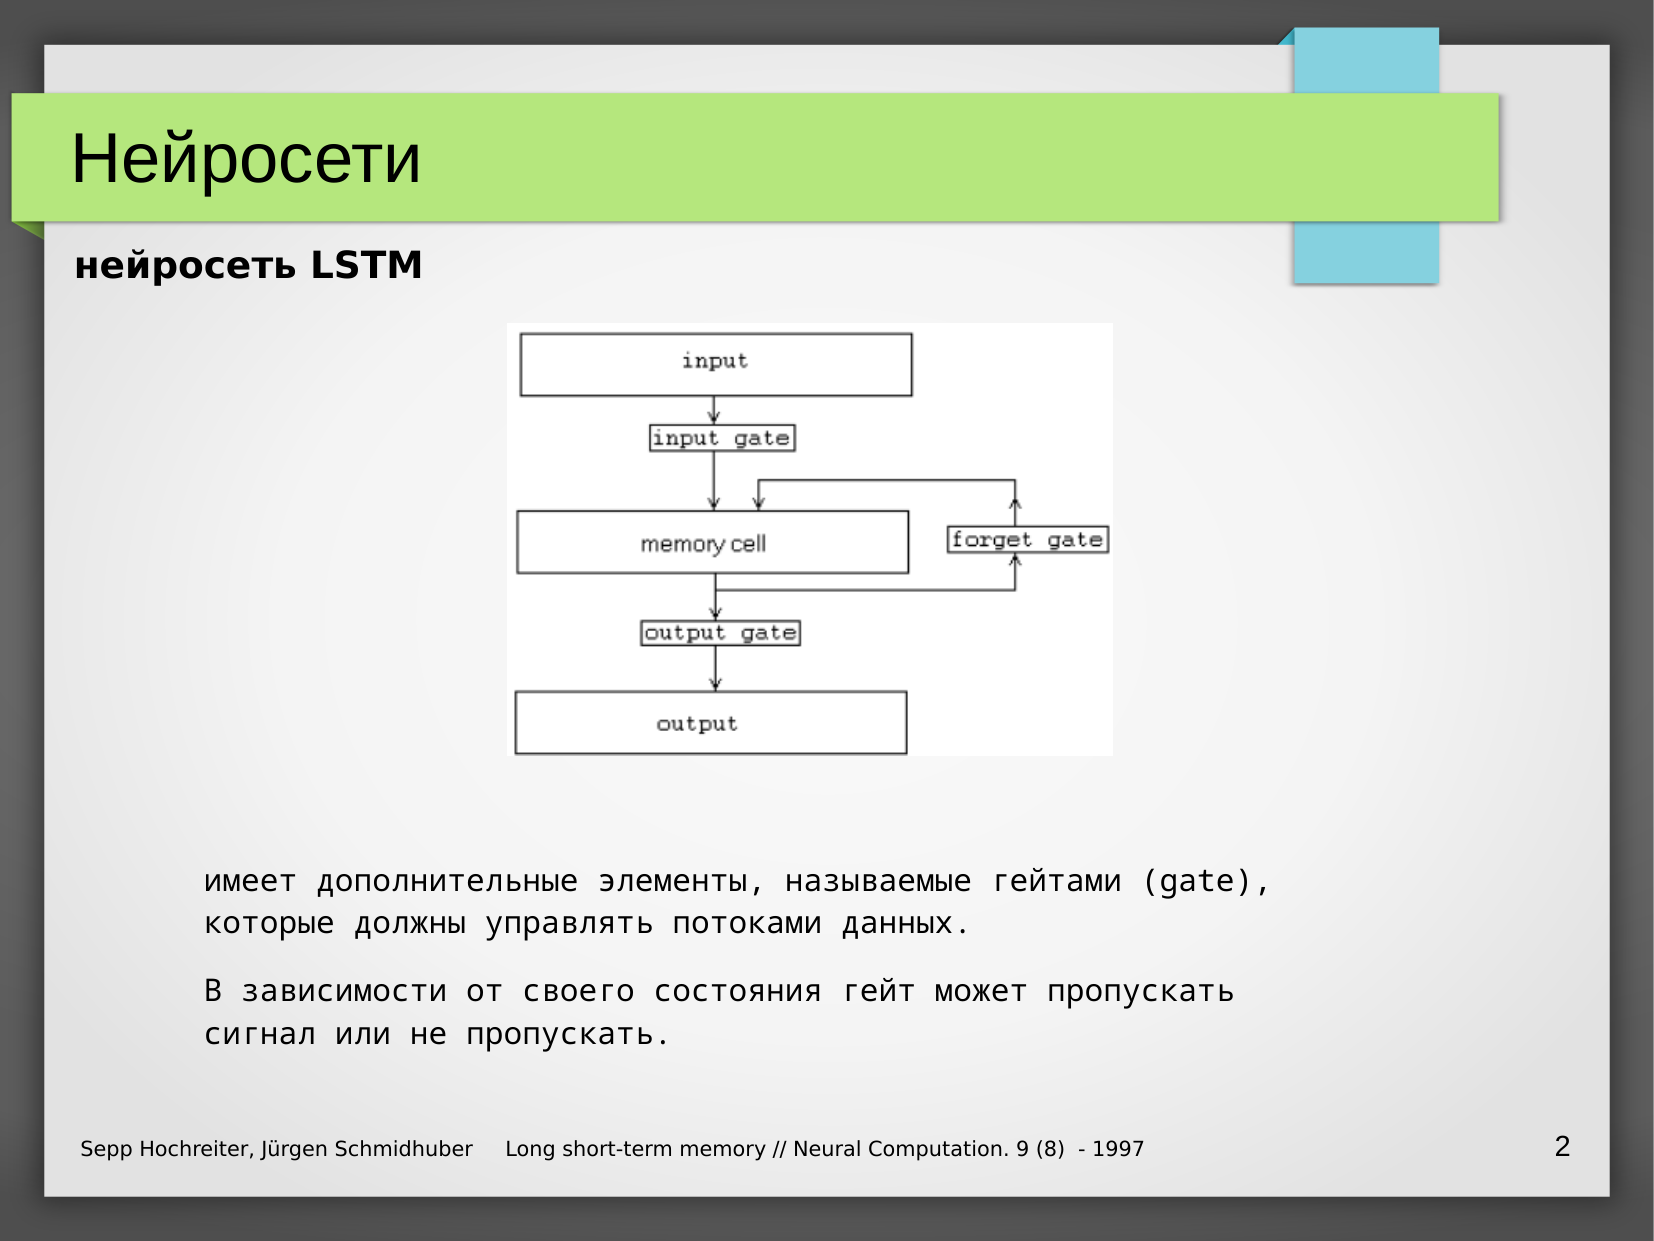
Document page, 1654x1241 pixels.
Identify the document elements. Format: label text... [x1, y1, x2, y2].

title Нейросети [70, 118, 1205, 199]
text_box Sepp Hochreiter, Jürgen Schmidhuber Long short-term memory // Neural Computation. 9 (8) - 1997 [59, 1130, 1524, 1170]
text_box нейросеть LSTM [59, 236, 804, 343]
text_box имеет дополнительные элементы, называемые гейтами (gate), которые должны управлять потоками данных. В зависимости от своего состояния гейт может пропускать сигнал или не пропускать. [188, 850, 1371, 1057]
picture [0, 0, 1654, 1241]
